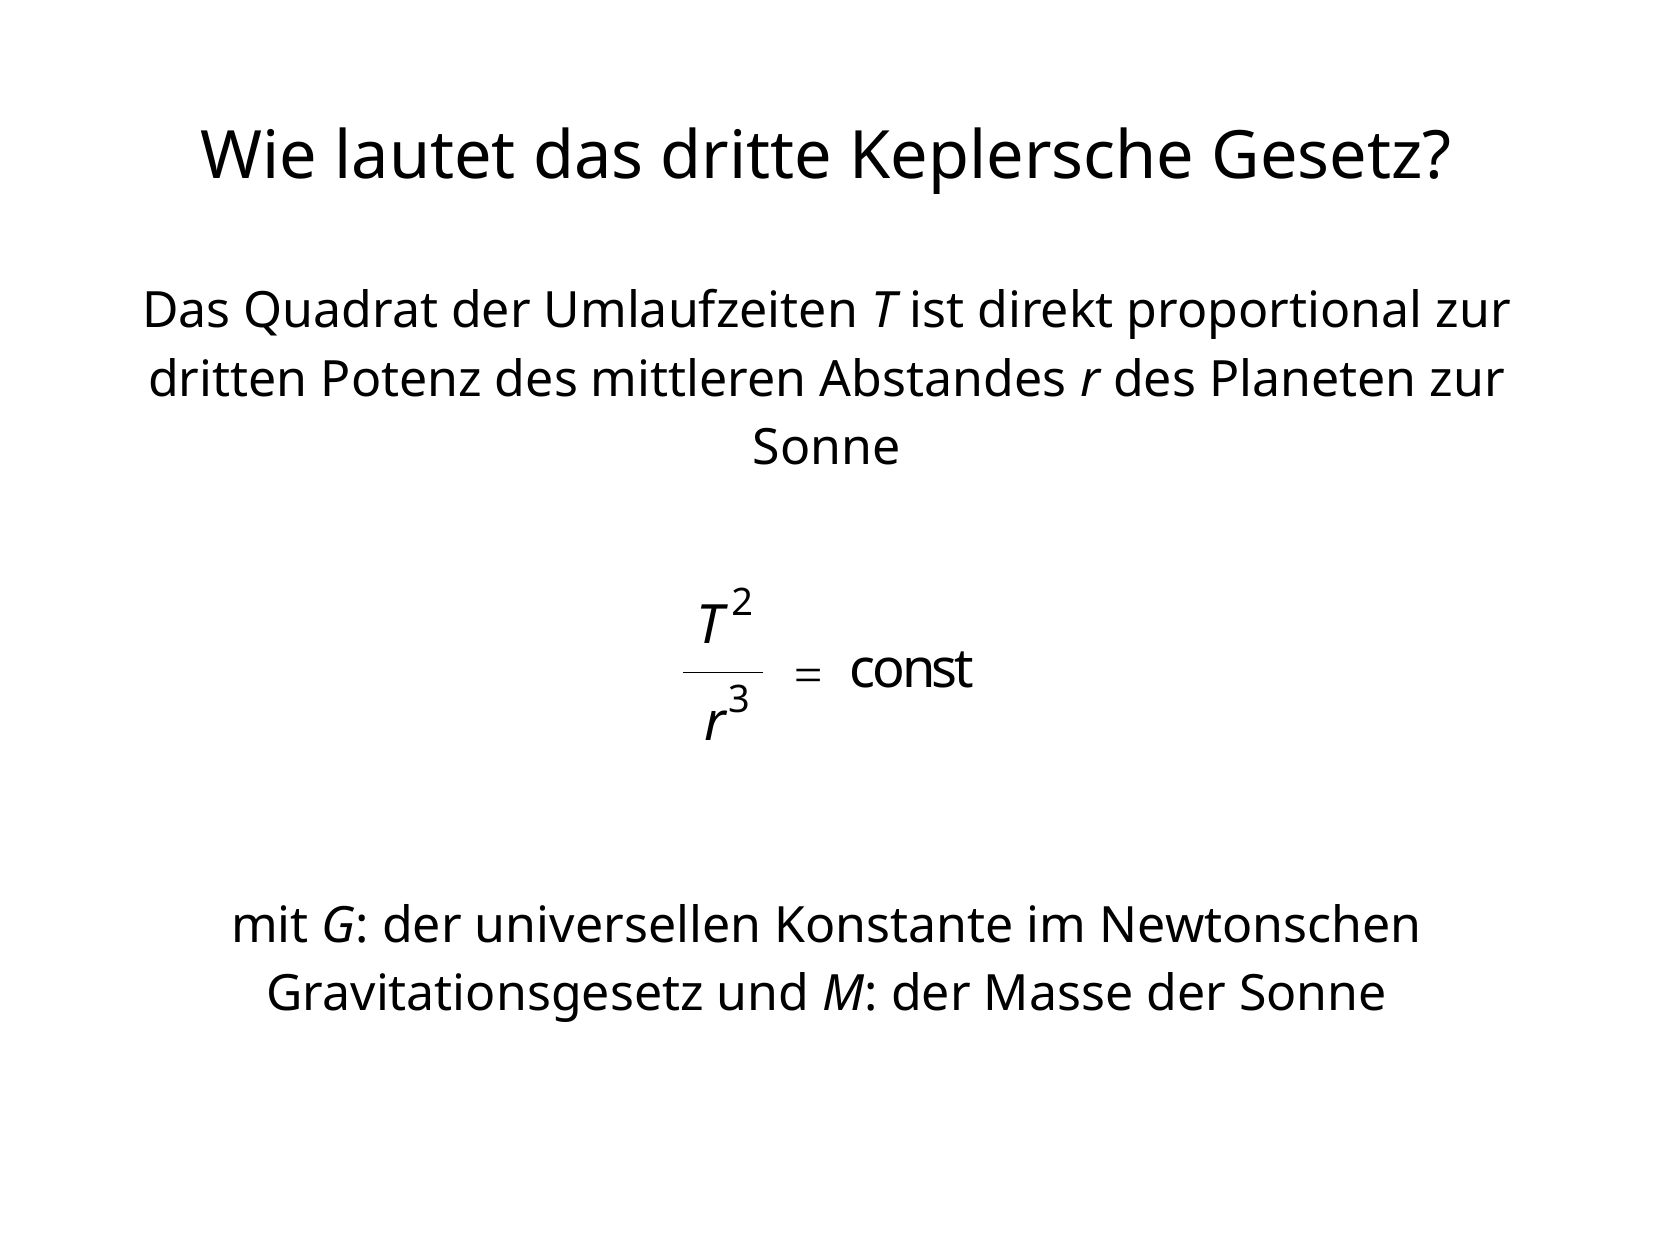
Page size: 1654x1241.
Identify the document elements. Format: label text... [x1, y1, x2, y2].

subtitle Das Quadrat der Umlaufzeiten T ist direkt proportional zur dritten Potenz des mittleren Abstandes r des Planeten zur Sonne mit G: der universellen Konstante im Newtonschen Gravitationsgesetz und M: der Masse der Sonne [82, 290, 1571, 1010]
chart [675, 579, 979, 755]
title Wie lautet das dritte Keplersche Gesetz? [82, 49, 1571, 257]
